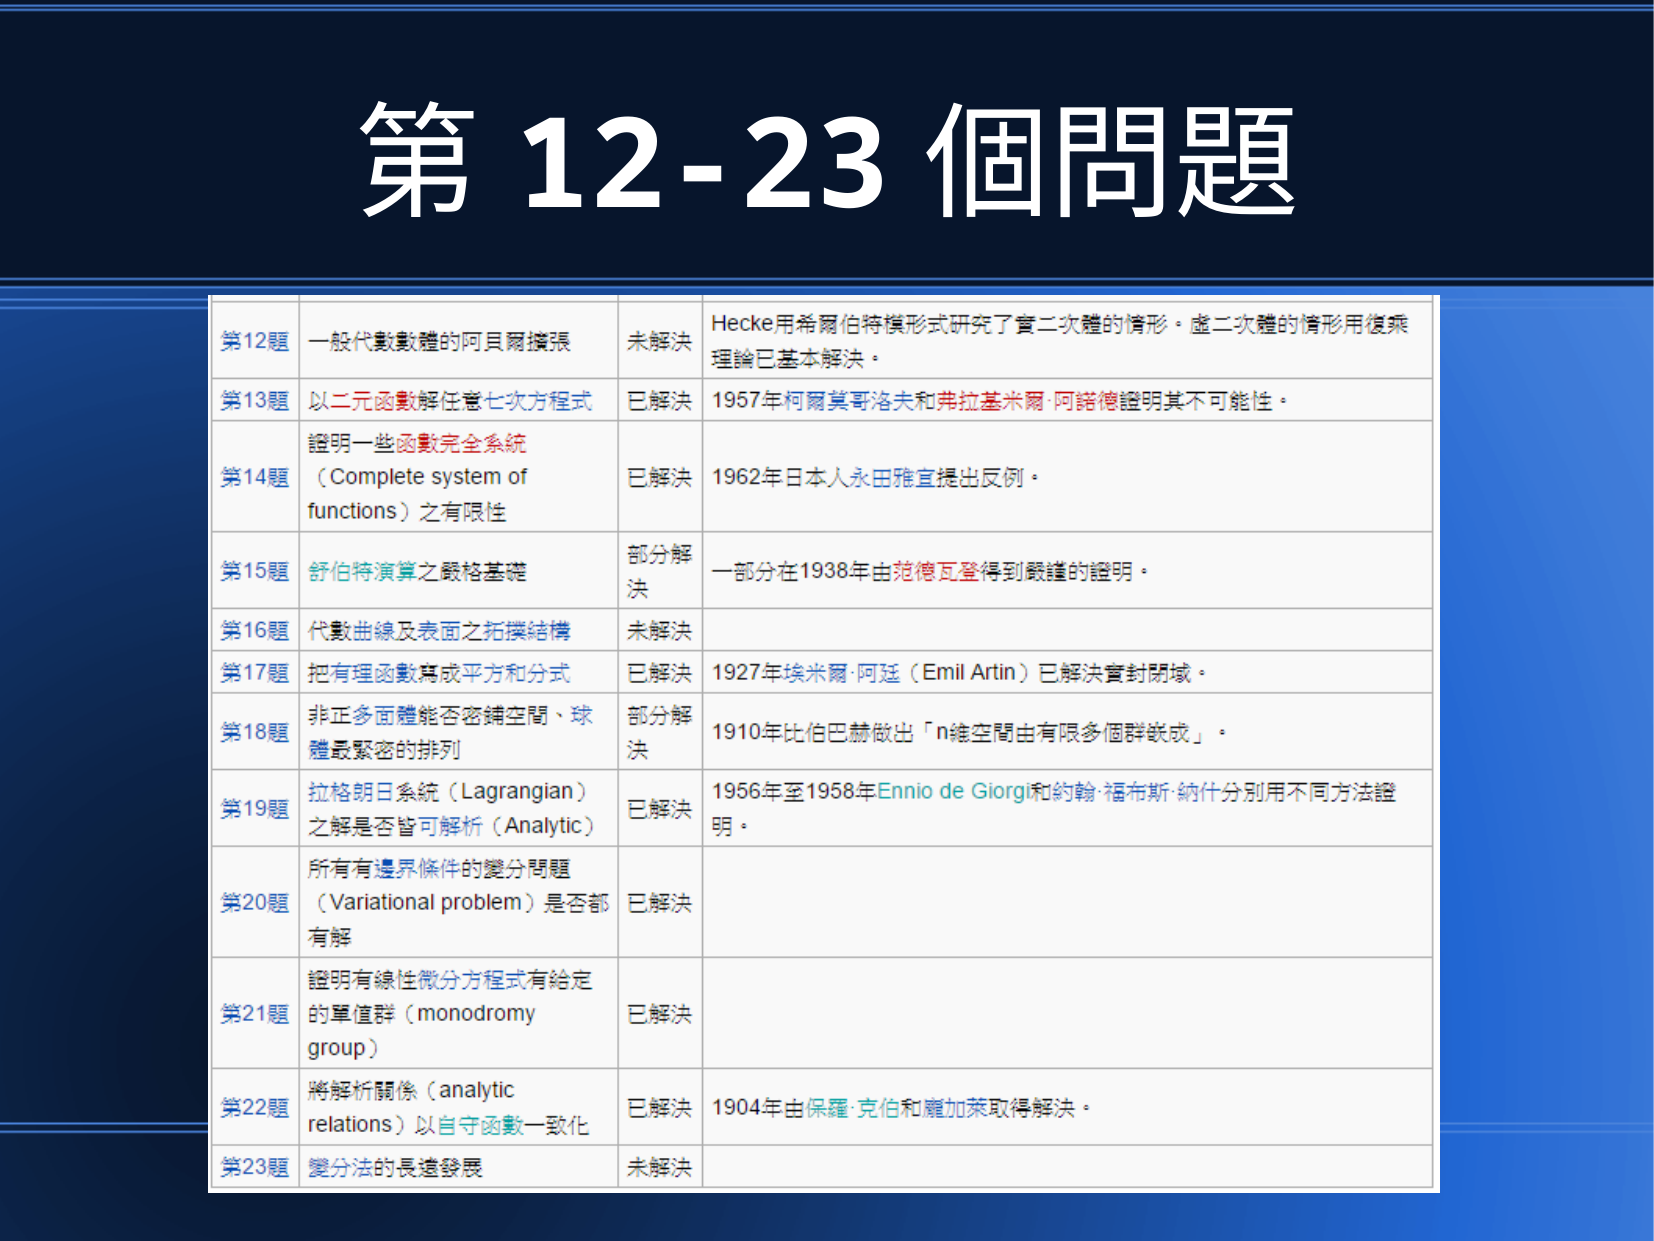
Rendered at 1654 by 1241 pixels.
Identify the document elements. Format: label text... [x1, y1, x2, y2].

title 第12-23個問題 [82, 49, 1571, 257]
picture [0, 0, 1654, 1241]
